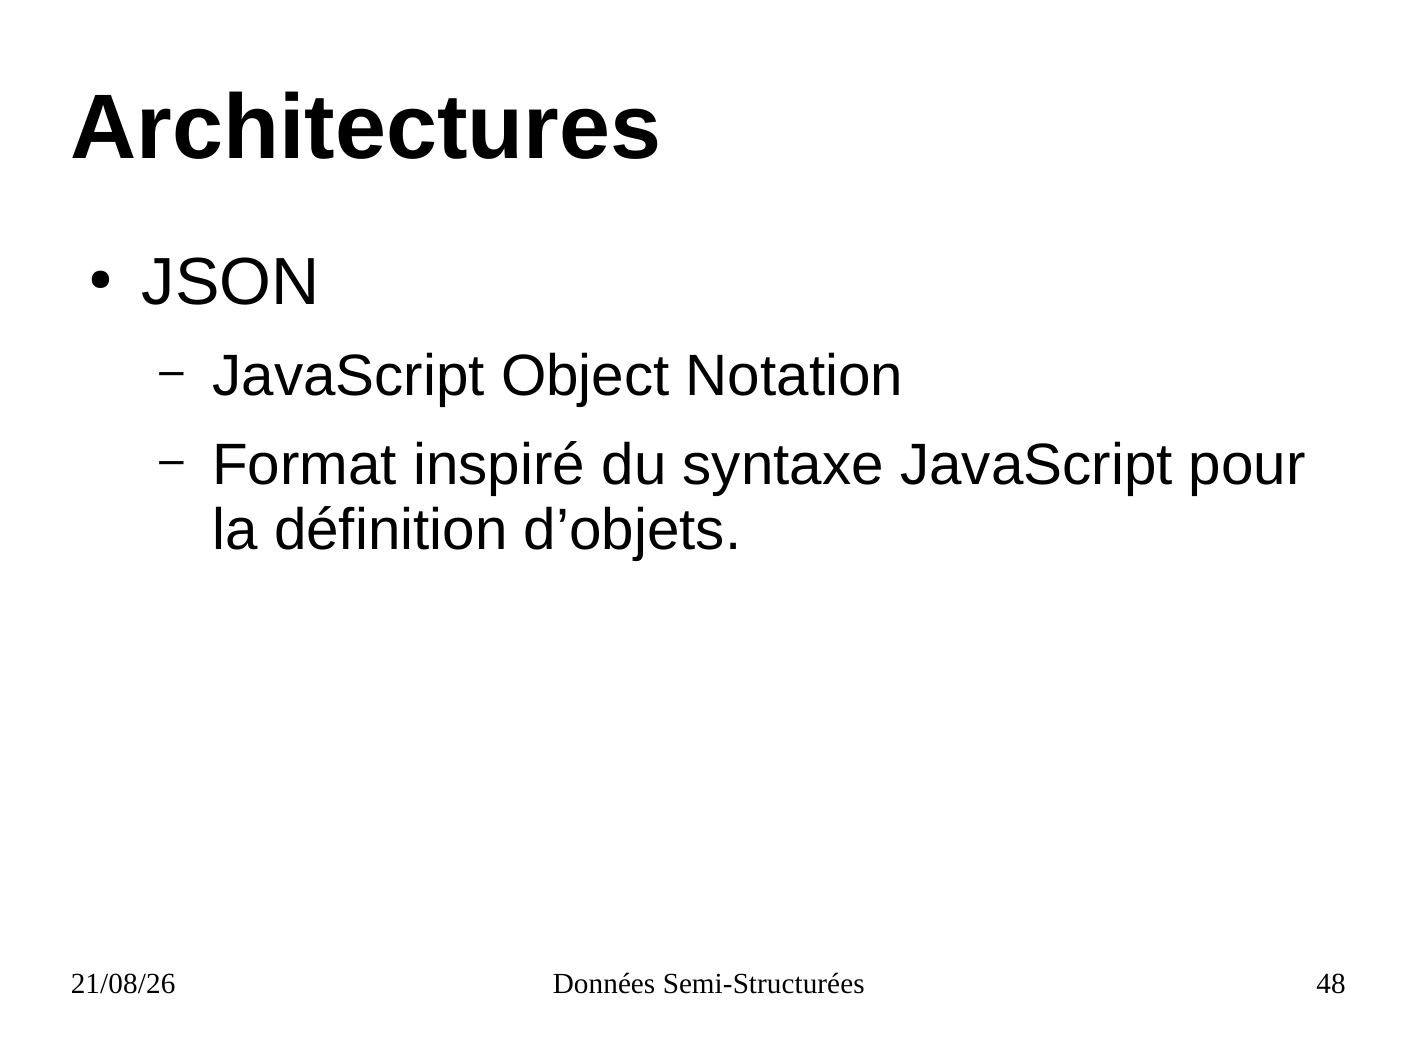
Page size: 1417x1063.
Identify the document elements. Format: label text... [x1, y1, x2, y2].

title Architectures [70, 42, 1346, 212]
list JSON JavaScript Object Notation Format inspiré du syntaxe JavaScript pour la définition d’objets. [70, 244, 1346, 925]
